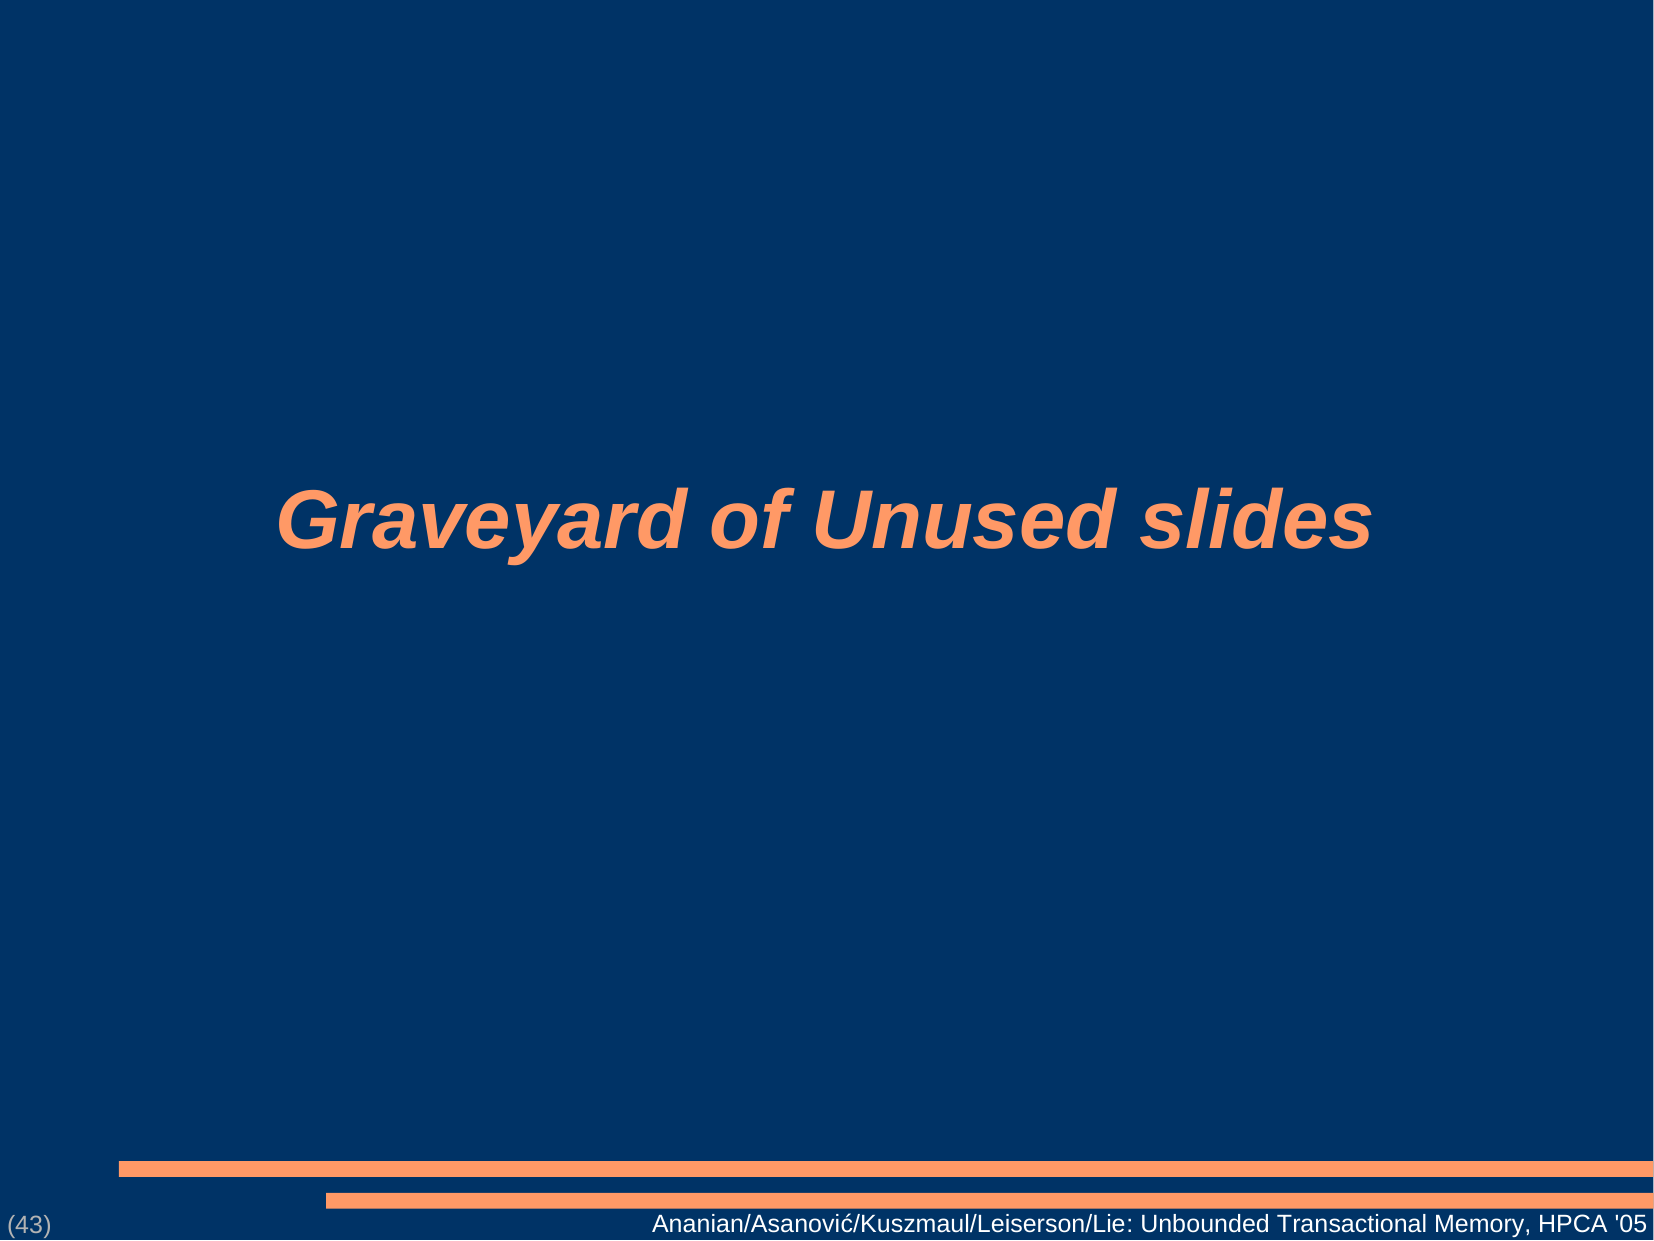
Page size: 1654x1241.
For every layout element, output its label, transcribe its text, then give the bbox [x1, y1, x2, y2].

title Graveyard of Unused slides [51, 416, 1600, 624]
